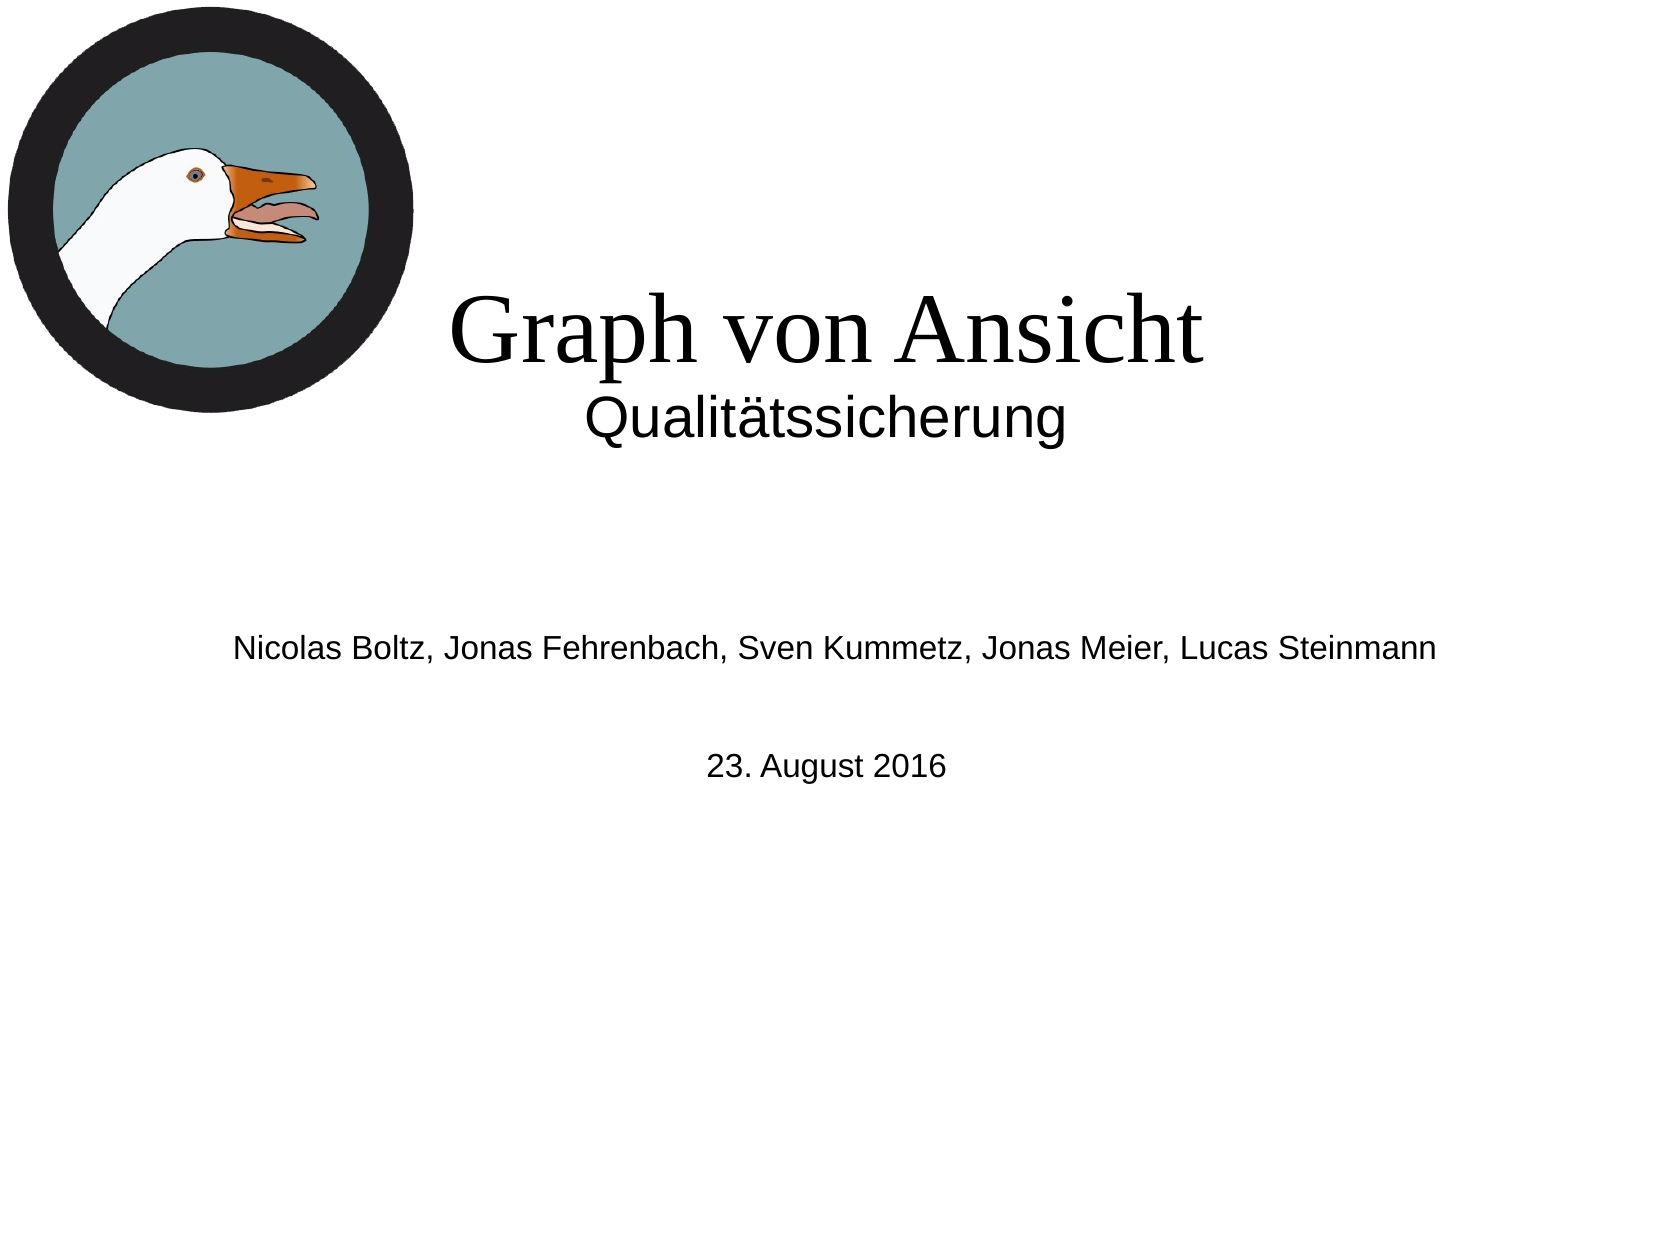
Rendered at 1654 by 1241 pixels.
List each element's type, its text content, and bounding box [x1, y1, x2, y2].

subtitle Graph von Ansicht Qualitätssicherung Nicolas Boltz, Jonas Fehrenbach, Sven Kummetz, Jonas Meier, Lucas Steinmann 23. August 2016 [82, 49, 1571, 1010]
picture [5, 5, 414, 414]
